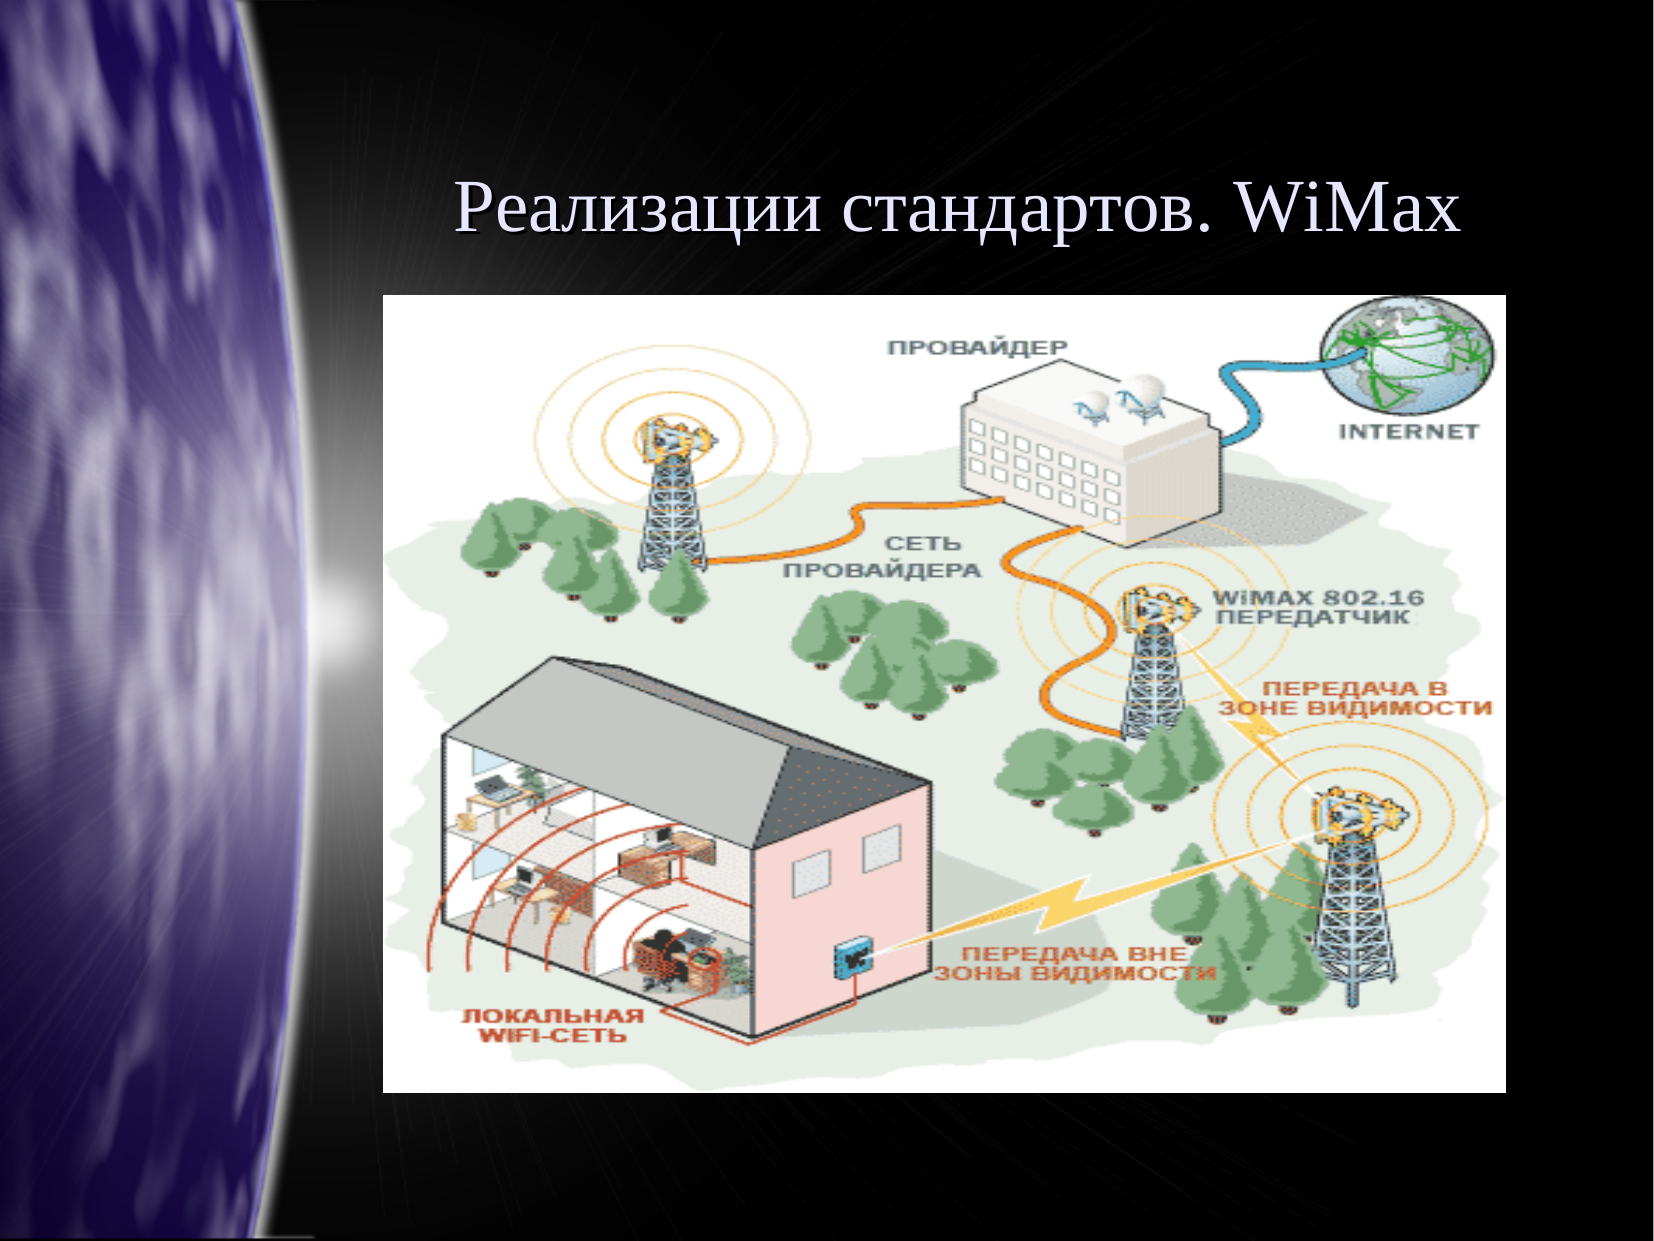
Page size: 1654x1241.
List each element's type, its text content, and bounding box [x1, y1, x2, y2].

title Реализации стандартов. WiMax [383, 102, 1534, 311]
picture [0, 0, 1654, 1241]
